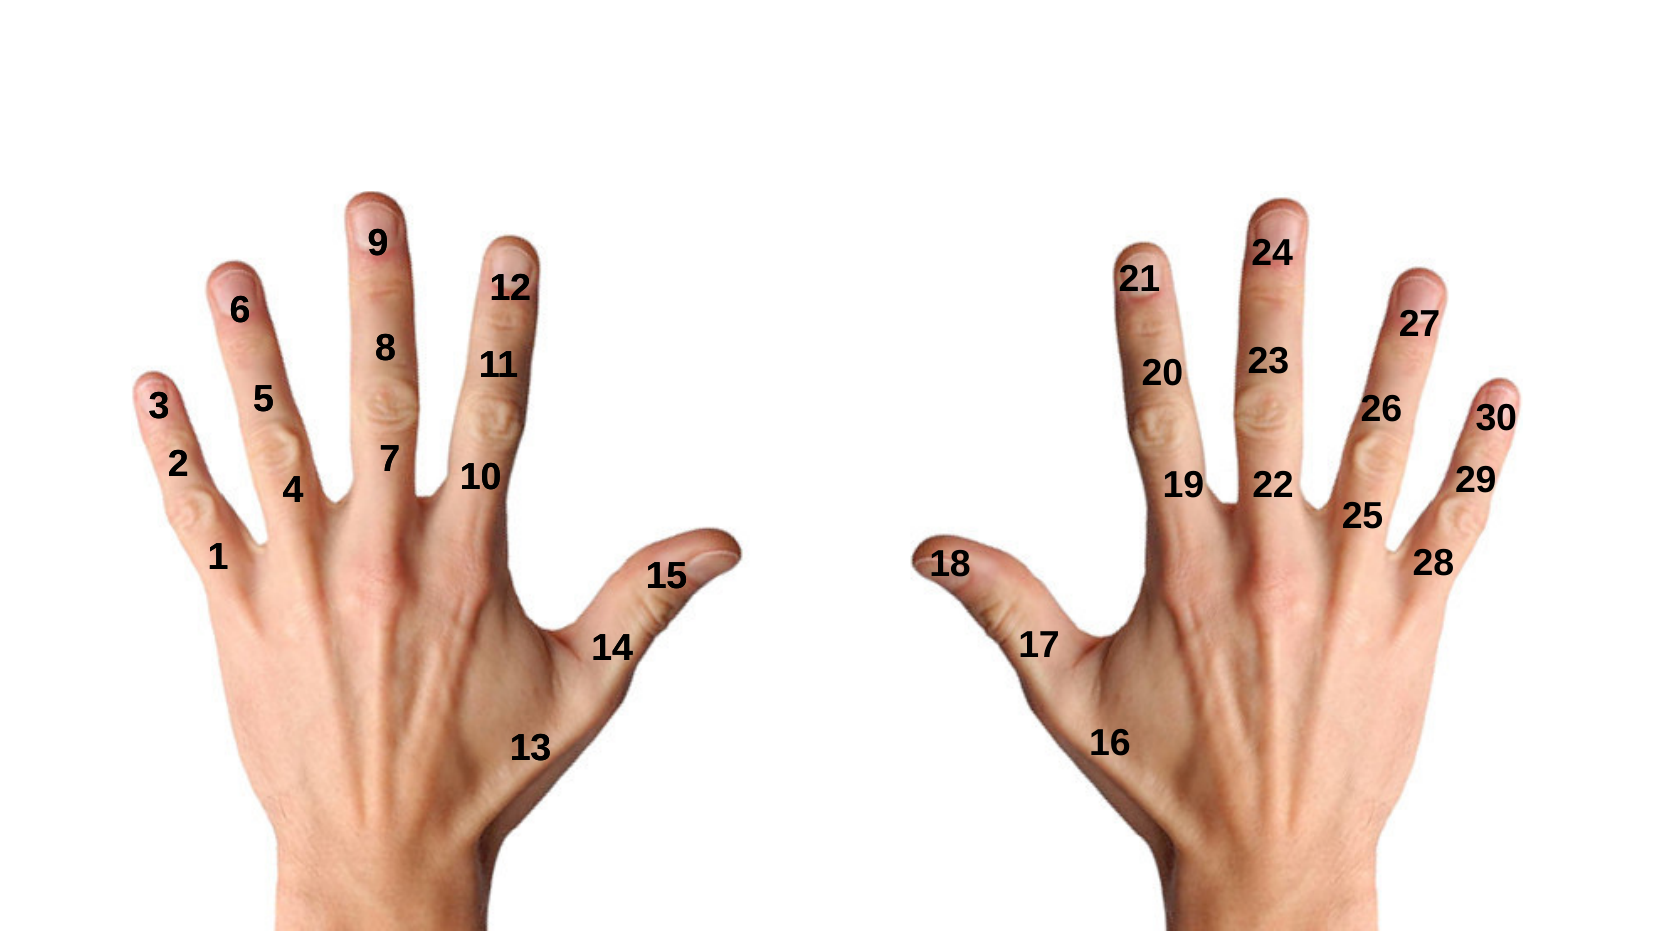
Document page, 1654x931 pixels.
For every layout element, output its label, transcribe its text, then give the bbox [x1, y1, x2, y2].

text_box 30 [1451, 389, 1542, 450]
text_box 26 [1336, 380, 1427, 442]
text_box 27 [1374, 294, 1465, 356]
text_box 19 [1138, 456, 1229, 517]
text_box 23 [1223, 332, 1314, 393]
text_box 10 [436, 448, 526, 509]
text_box 28 [1388, 534, 1479, 595]
text_box 21 [1094, 250, 1185, 311]
text_box 24 [1227, 224, 1318, 285]
text_box 12 [465, 259, 556, 320]
text_box 15 [621, 547, 712, 608]
text_box 4 [261, 461, 325, 519]
text_box 11 [453, 335, 544, 397]
text_box 5 [231, 370, 296, 427]
text_box 17 [994, 615, 1084, 677]
text_box 18 [905, 535, 995, 597]
text_box 13 [485, 719, 576, 780]
text_box 20 [1117, 344, 1208, 405]
text_box 22 [1229, 456, 1318, 517]
picture [131, 191, 1523, 931]
text_box 8 [353, 319, 418, 377]
text_box 1 [185, 528, 250, 586]
text_box 2 [146, 435, 211, 492]
text_box 14 [567, 618, 657, 680]
text_box 7 [357, 430, 422, 488]
text_box 9 [346, 213, 410, 271]
text_box 29 [1431, 451, 1521, 512]
text_box 25 [1317, 486, 1408, 548]
text_box 3 [127, 376, 191, 434]
text_box 6 [208, 281, 272, 339]
text_box 16 [1065, 713, 1155, 775]
